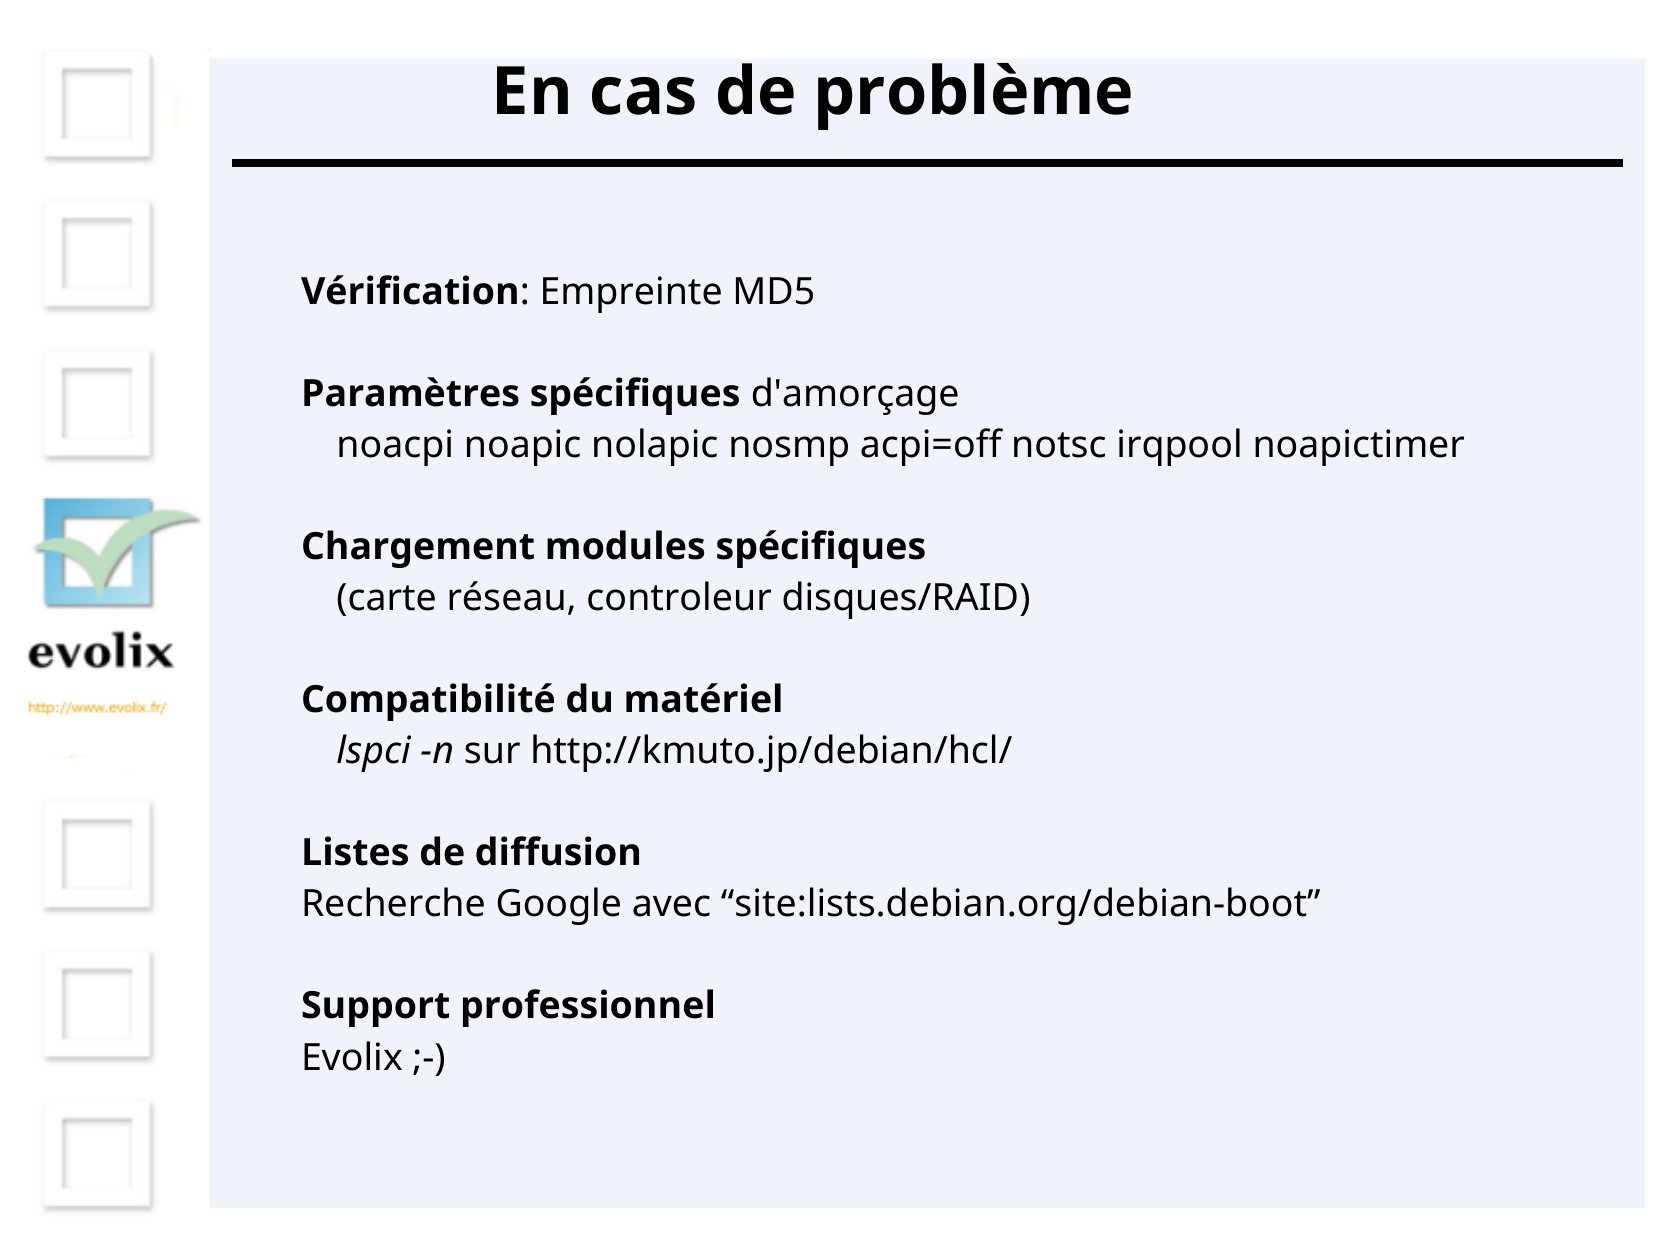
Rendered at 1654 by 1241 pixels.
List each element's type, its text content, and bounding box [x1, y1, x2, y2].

title En cas de problème [22, 27, 1604, 151]
picture [0, 49, 1654, 1218]
subtitle Vérification: Empreinte MD5 Paramètres spécifiques d'amorçage noacpi noapic nolapic nosmp acpi=off notsc irqpool noapictimer Chargement modules spécifiques (carte réseau, controleur disques/RAID) Compatibilité du matériel lspci -n sur http://kmuto.jp/debian/hcl/ Listes de diffusion Recherche Google avec “site:lists.debian.org/debian-boot” Support professionnel Evolix ;-) [265, 212, 1621, 1134]
